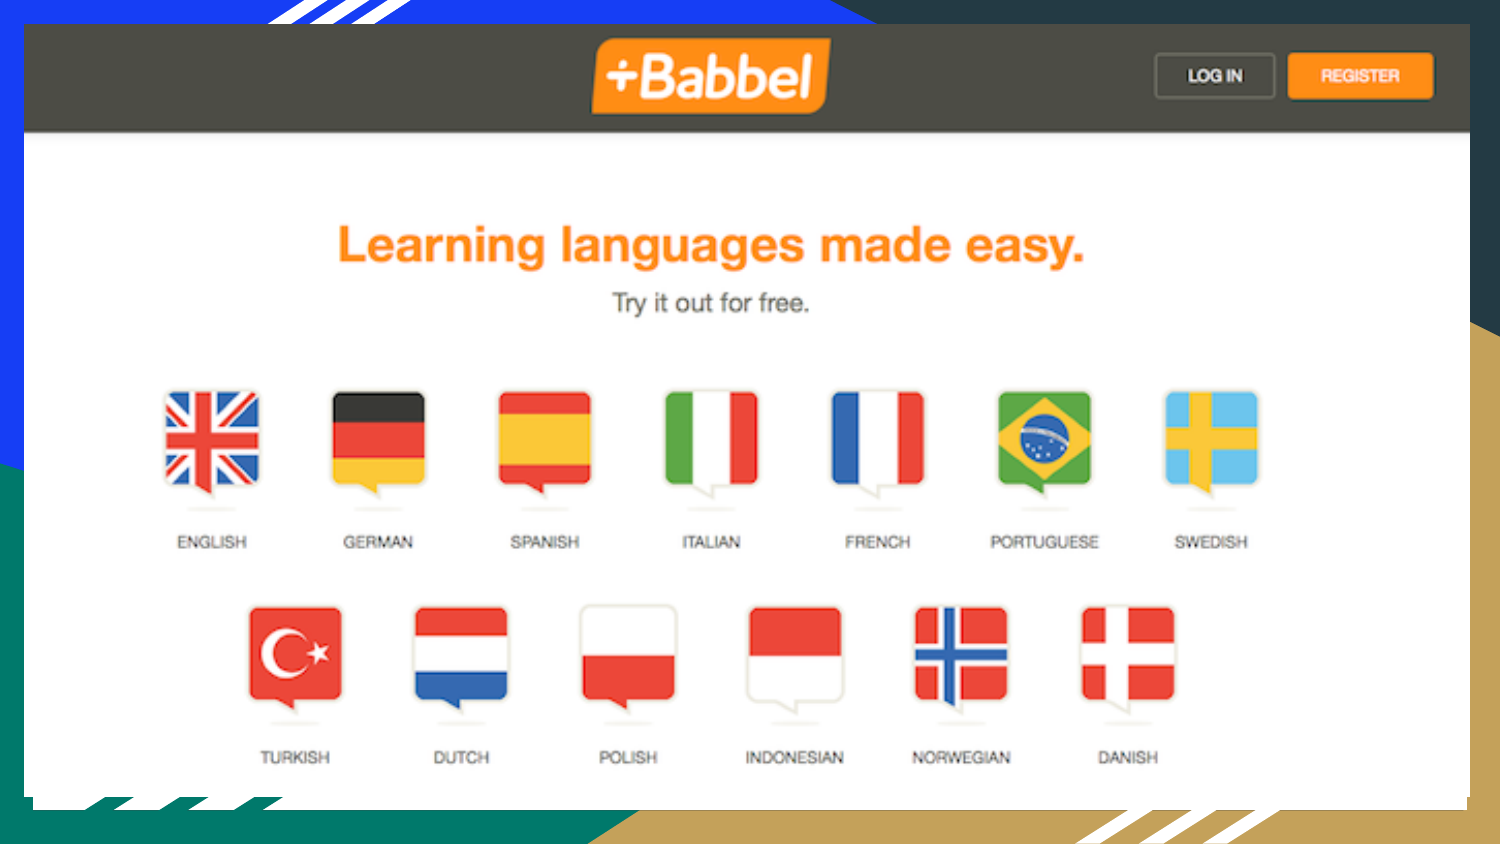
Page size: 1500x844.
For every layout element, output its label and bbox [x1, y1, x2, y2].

picture [24, 24, 1470, 797]
